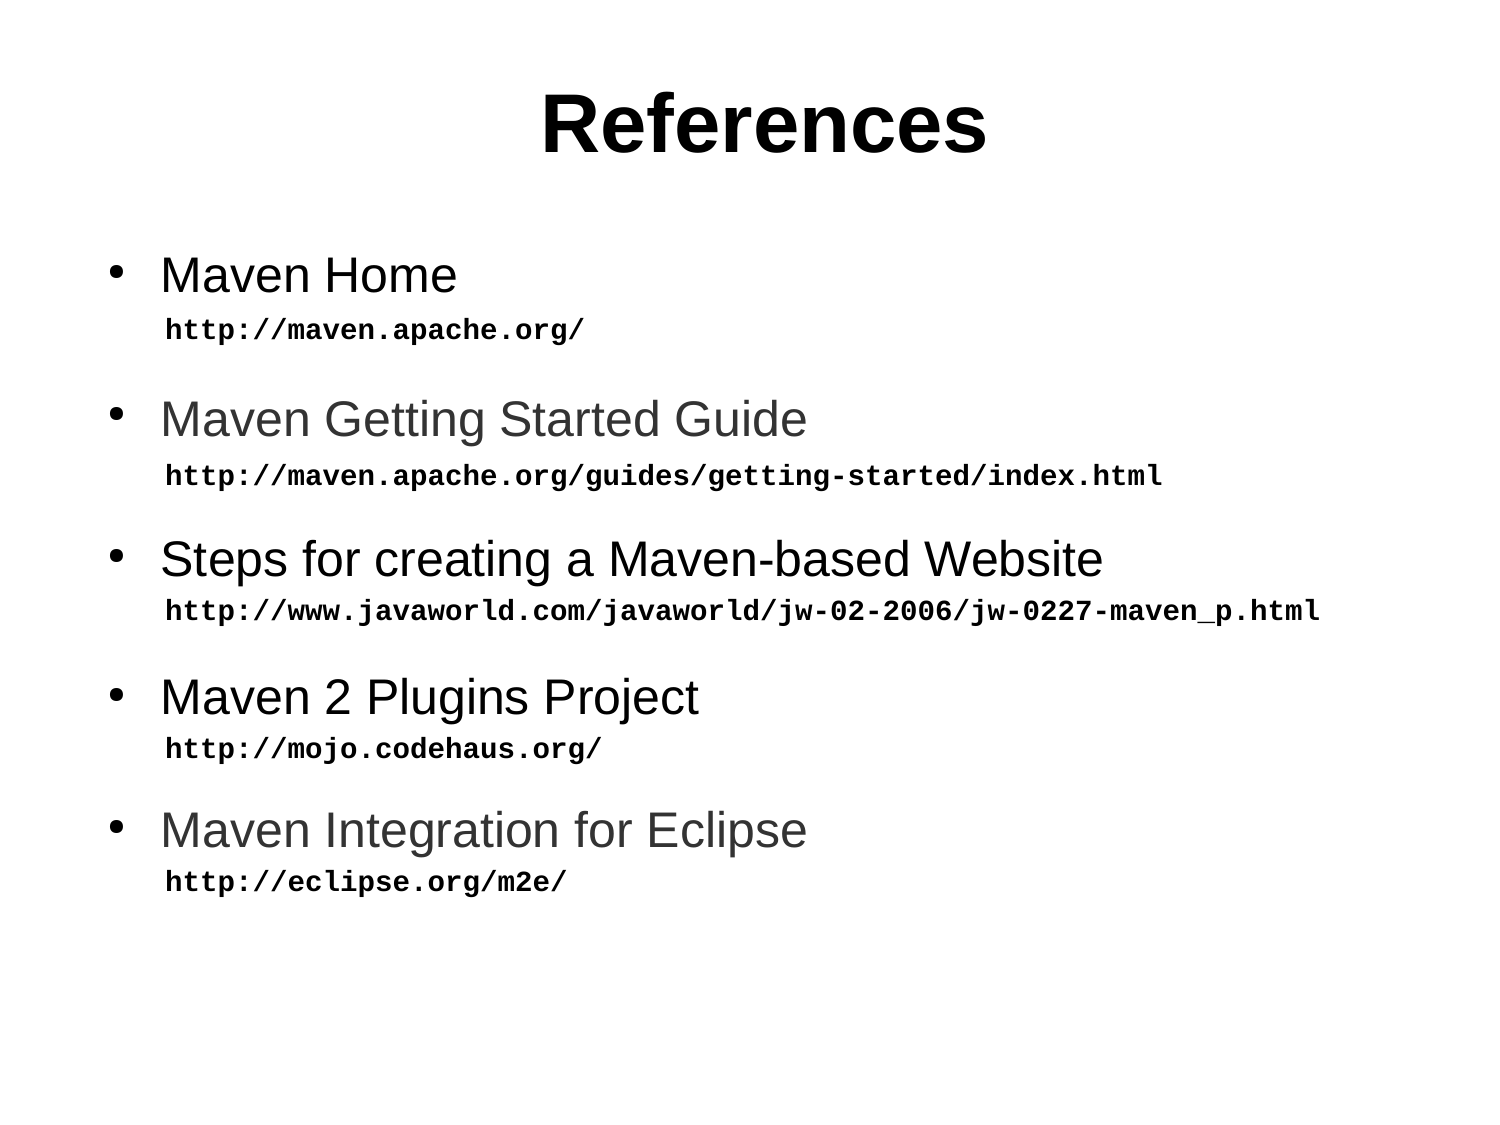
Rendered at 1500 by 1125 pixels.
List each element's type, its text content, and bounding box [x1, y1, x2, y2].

title References [75, 44, 1425, 177]
list Maven Home http://maven.apache.org/ Maven Getting Started Guide http://maven.apache.org/guides/getting-started/index.html Steps for creating a Maven-based Website http://www.javaworld.com/javaworld/jw-02-2006/jw-0227-maven_p.html Maven 2 Plugins Project http://mojo.codehaus.org/ Maven Integration for Eclipse http://eclipse.org/m2e/ [75, 204, 1395, 1075]
